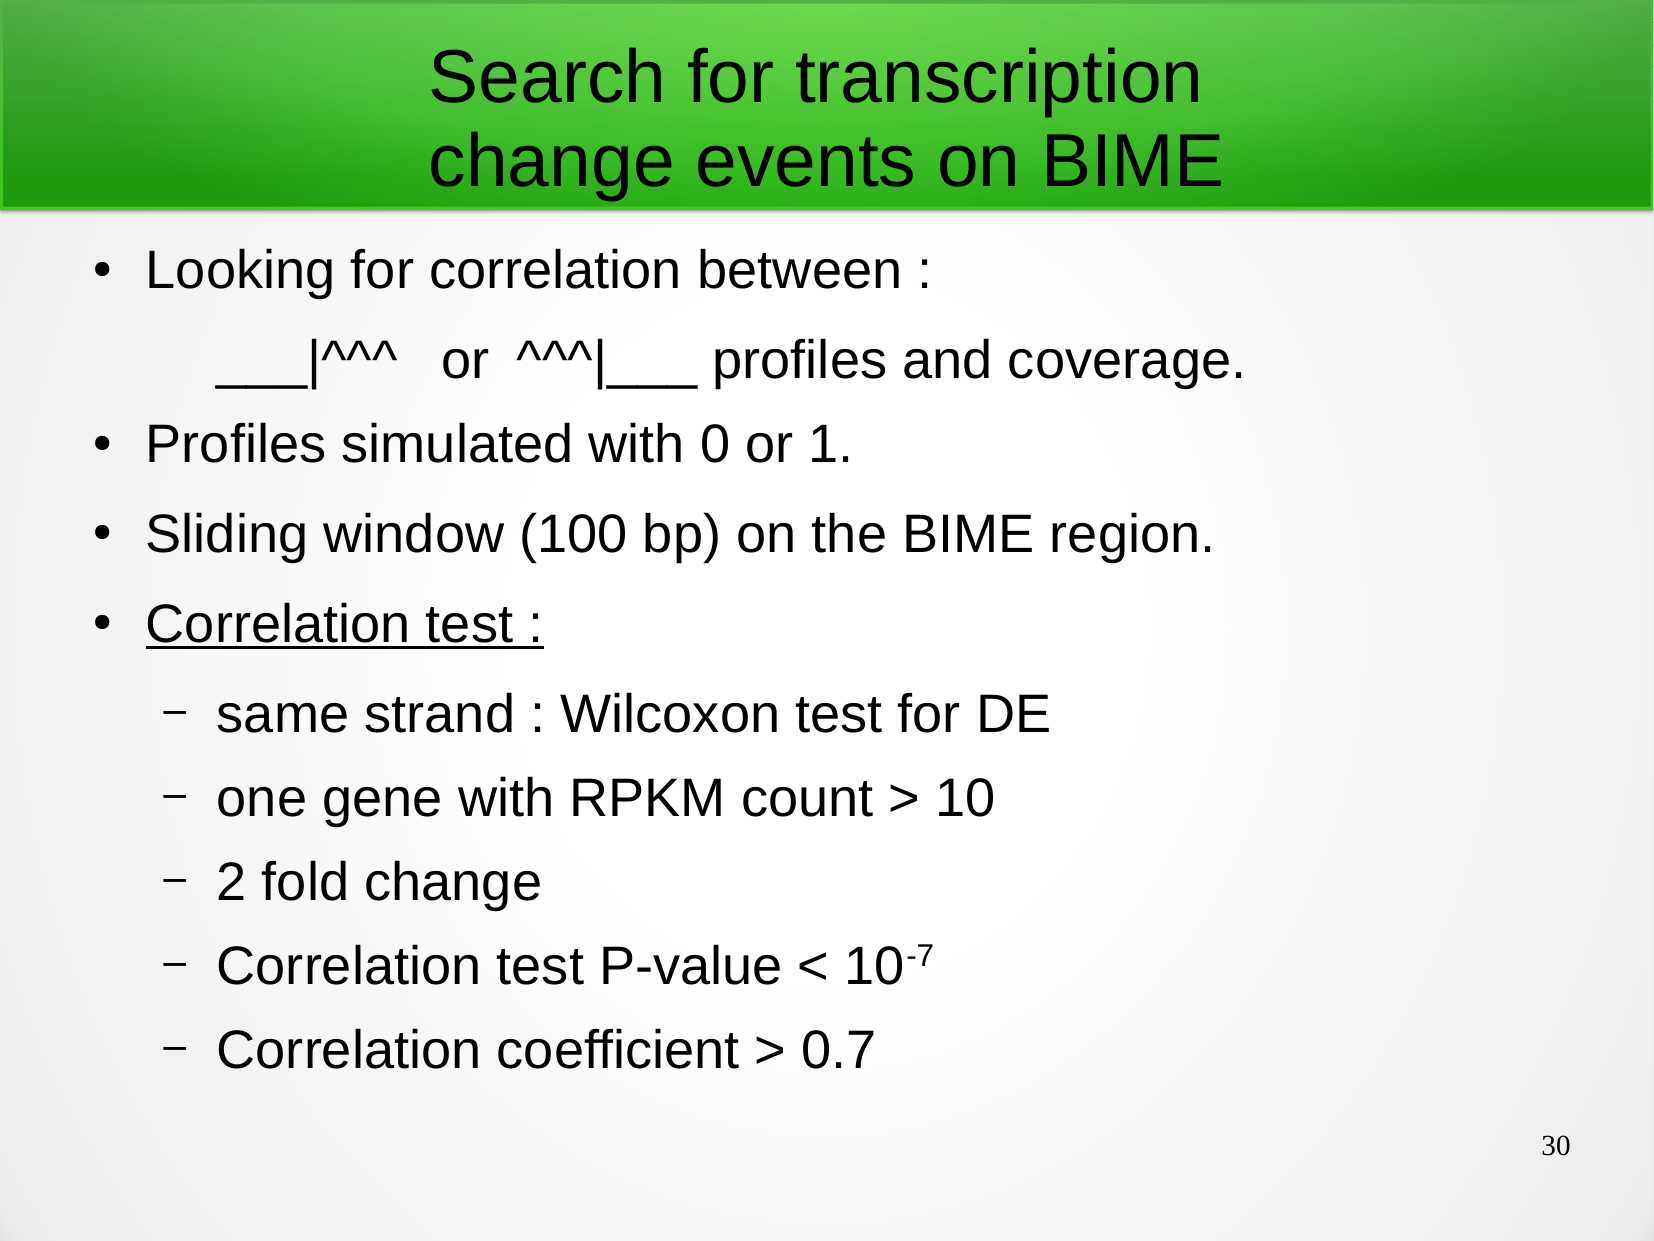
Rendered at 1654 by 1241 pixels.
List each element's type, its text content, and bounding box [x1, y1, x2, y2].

list Looking for correlation between : ___|^^^ or ^^^|___ profiles and coverage. Profiles simulated with 0 or 1. Sliding window (100 bp) on the BIME region. Correlation test : same strand : Wilcoxon test for DE one gene with RPKM count > 10 2 fold change Correlation test P-value < 10-7 Correlation coefficient > 0.7 [75, 240, 1564, 1201]
title Search for transcription change events on BIME [82, 34, 1571, 203]
